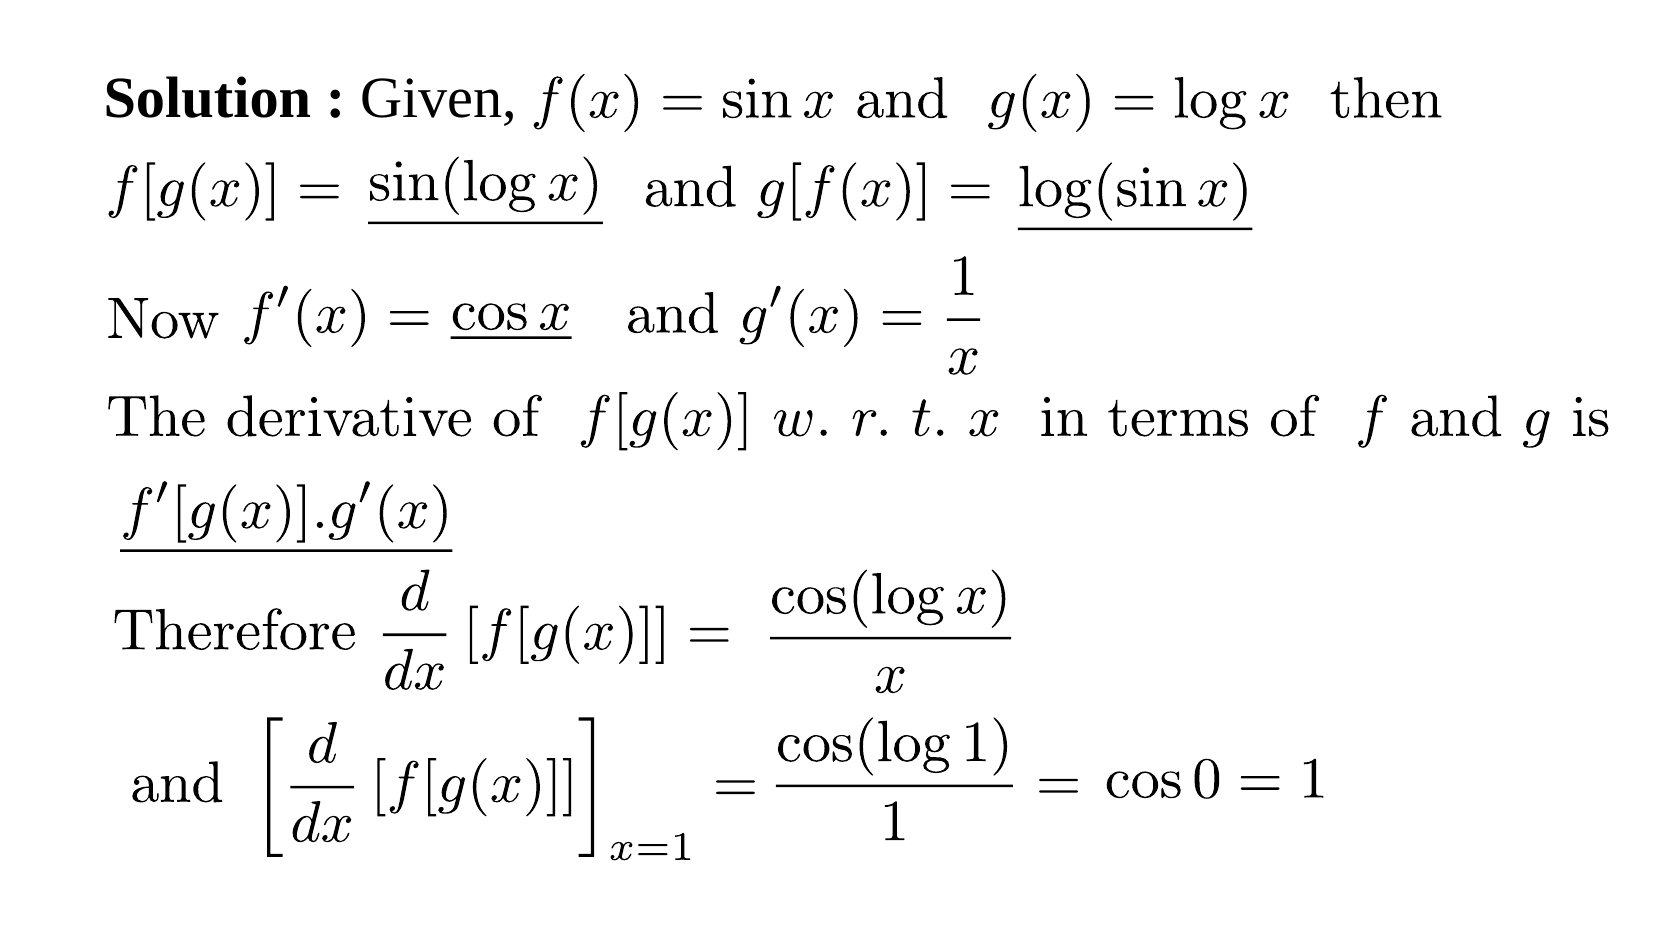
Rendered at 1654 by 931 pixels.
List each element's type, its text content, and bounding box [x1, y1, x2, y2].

text_box [946, 256, 981, 375]
text_box [132, 717, 755, 861]
title Solution : Given, [47, 37, 1607, 886]
text_box [450, 303, 572, 339]
text_box [243, 285, 429, 348]
text_box [775, 717, 1078, 841]
text_box [627, 285, 922, 348]
text_box [114, 569, 729, 690]
text_box [108, 162, 339, 221]
text_box [1017, 162, 1253, 231]
text_box [108, 298, 219, 339]
text_box [1106, 758, 1324, 799]
text_box [645, 162, 990, 221]
text_box [533, 73, 1442, 132]
text_box [770, 569, 1012, 694]
text_box [108, 392, 1609, 451]
text_box [120, 481, 453, 552]
text_box [368, 156, 603, 225]
